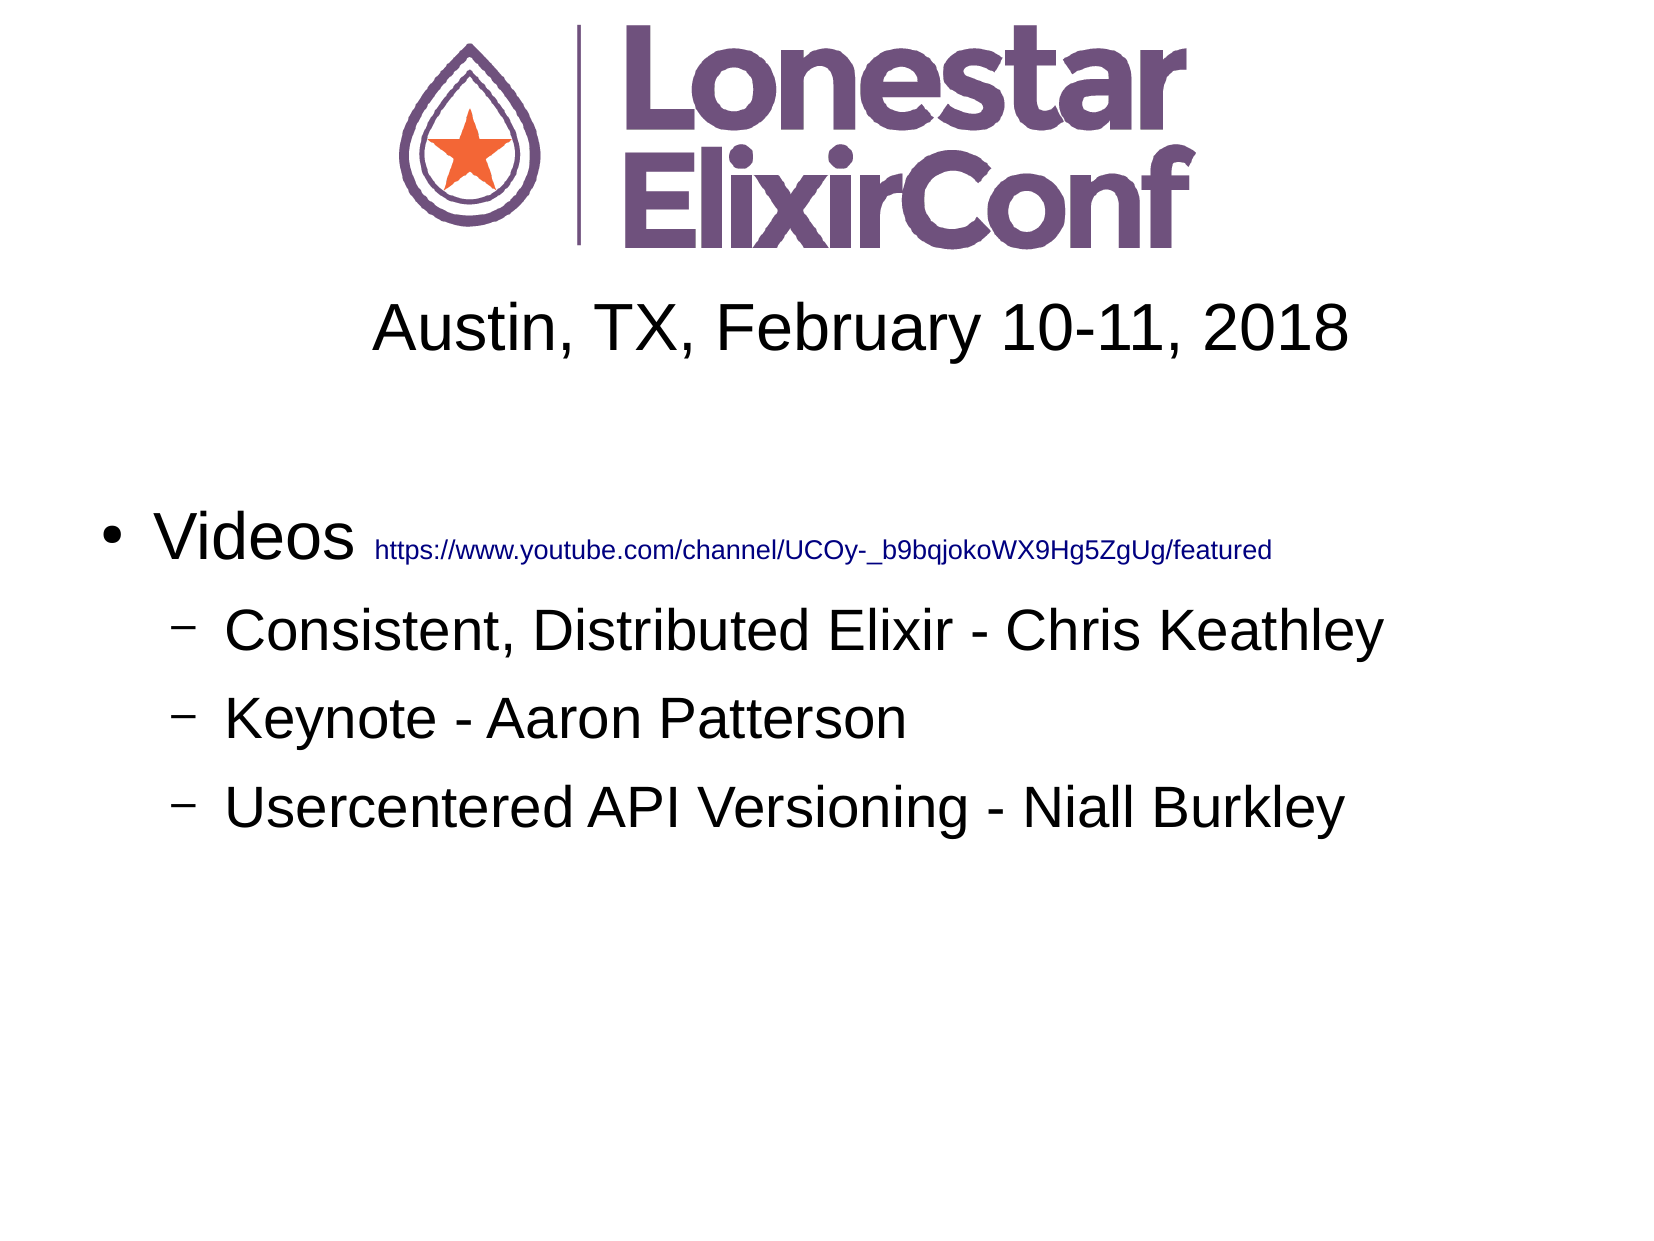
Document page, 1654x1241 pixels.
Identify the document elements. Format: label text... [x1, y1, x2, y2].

picture [377, 11, 1217, 274]
list Austin, TX, February 10-11, 2018 Videos https://www.youtube.com/channel/UCOy-_b9bqjokoWX9Hg5ZgUg/featured Consistent, Distributed Elixir - Chris Keathley Keynote - Aaron Patterson Usercentered API Versioning - Niall Burkley [82, 290, 1571, 1010]
